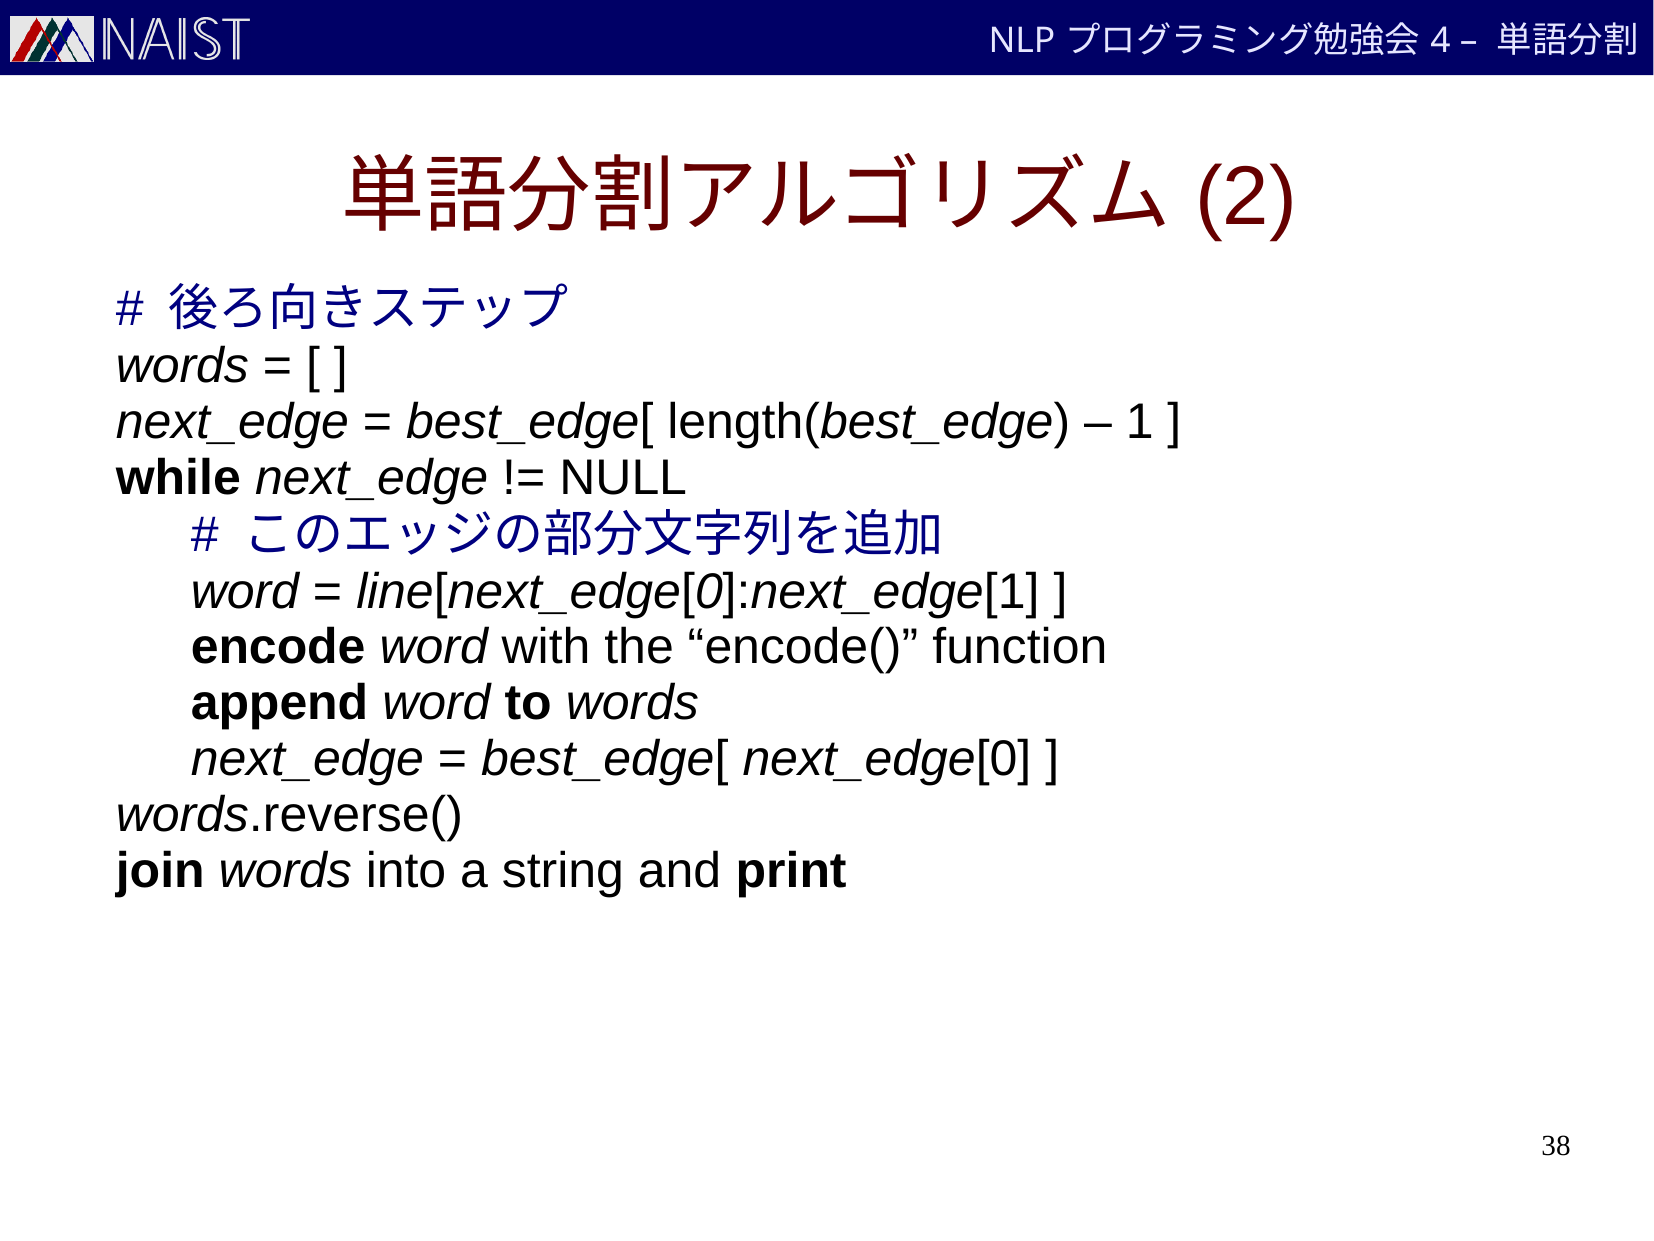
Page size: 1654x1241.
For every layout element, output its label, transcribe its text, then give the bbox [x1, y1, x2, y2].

text_box # 後ろ向きステップ words = [ ] next_edge = best_edge[ length(best_edge) – 1 ] while next_edge != NULL # このエッジの部分文字列を追加 word = line[next_edge[0]:next_edge[1] ] encode word with the “encode()” function append word to words next_edge = best_edge[ next_edge[0] ] words.reverse() join words into a string and print [25, 271, 1613, 905]
title 単語分割アルゴリズム(2) [75, 92, 1564, 271]
picture [102, 17, 251, 60]
picture [10, 16, 94, 62]
